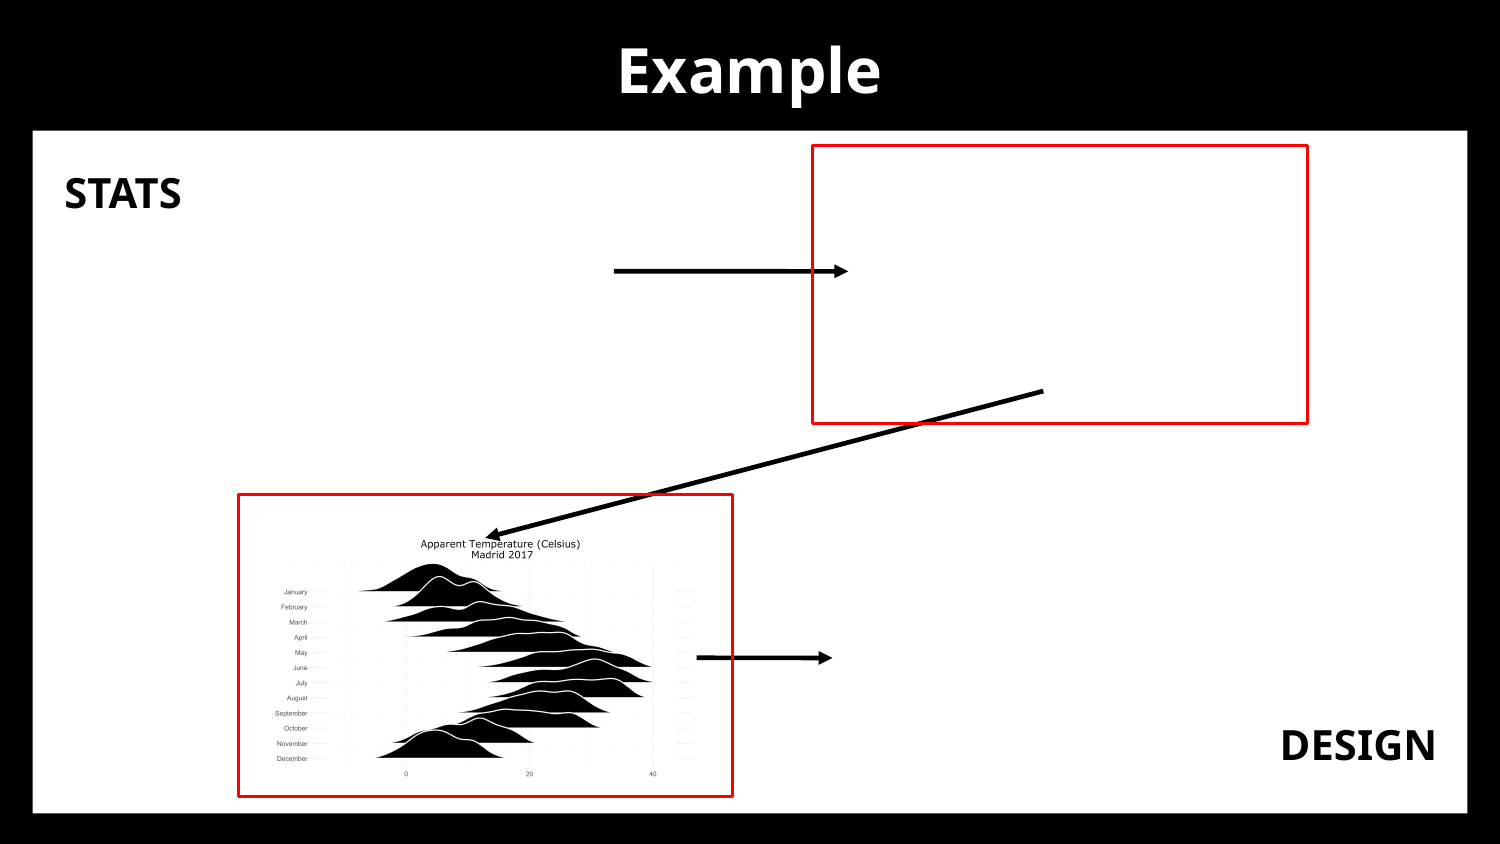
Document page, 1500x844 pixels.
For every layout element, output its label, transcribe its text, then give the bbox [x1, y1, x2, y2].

picture [274, 537, 697, 778]
text_box STATS [49, 151, 248, 226]
text_box DESIGN [1254, 703, 1453, 778]
text_box Example [32, 21, 1468, 116]
